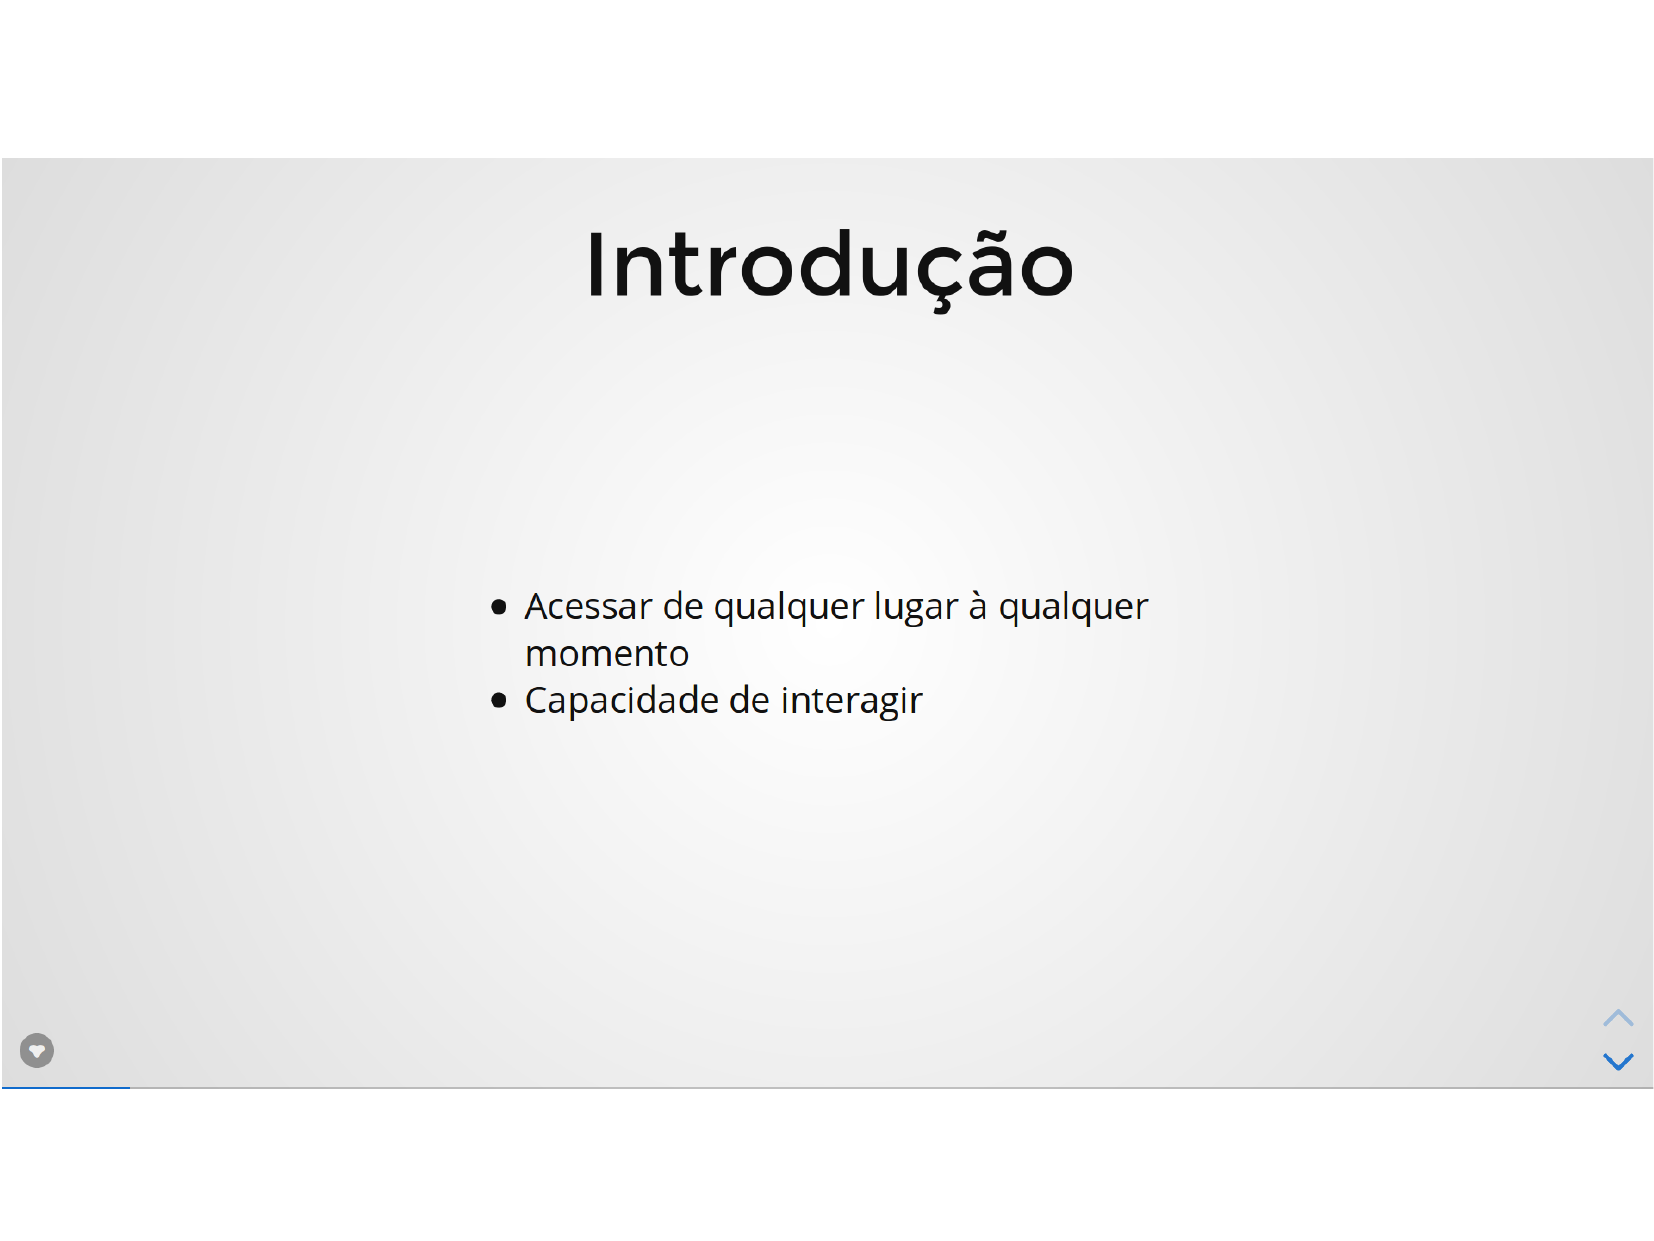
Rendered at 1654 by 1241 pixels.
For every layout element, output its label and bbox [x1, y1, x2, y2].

picture [2, 158, 1654, 1089]
